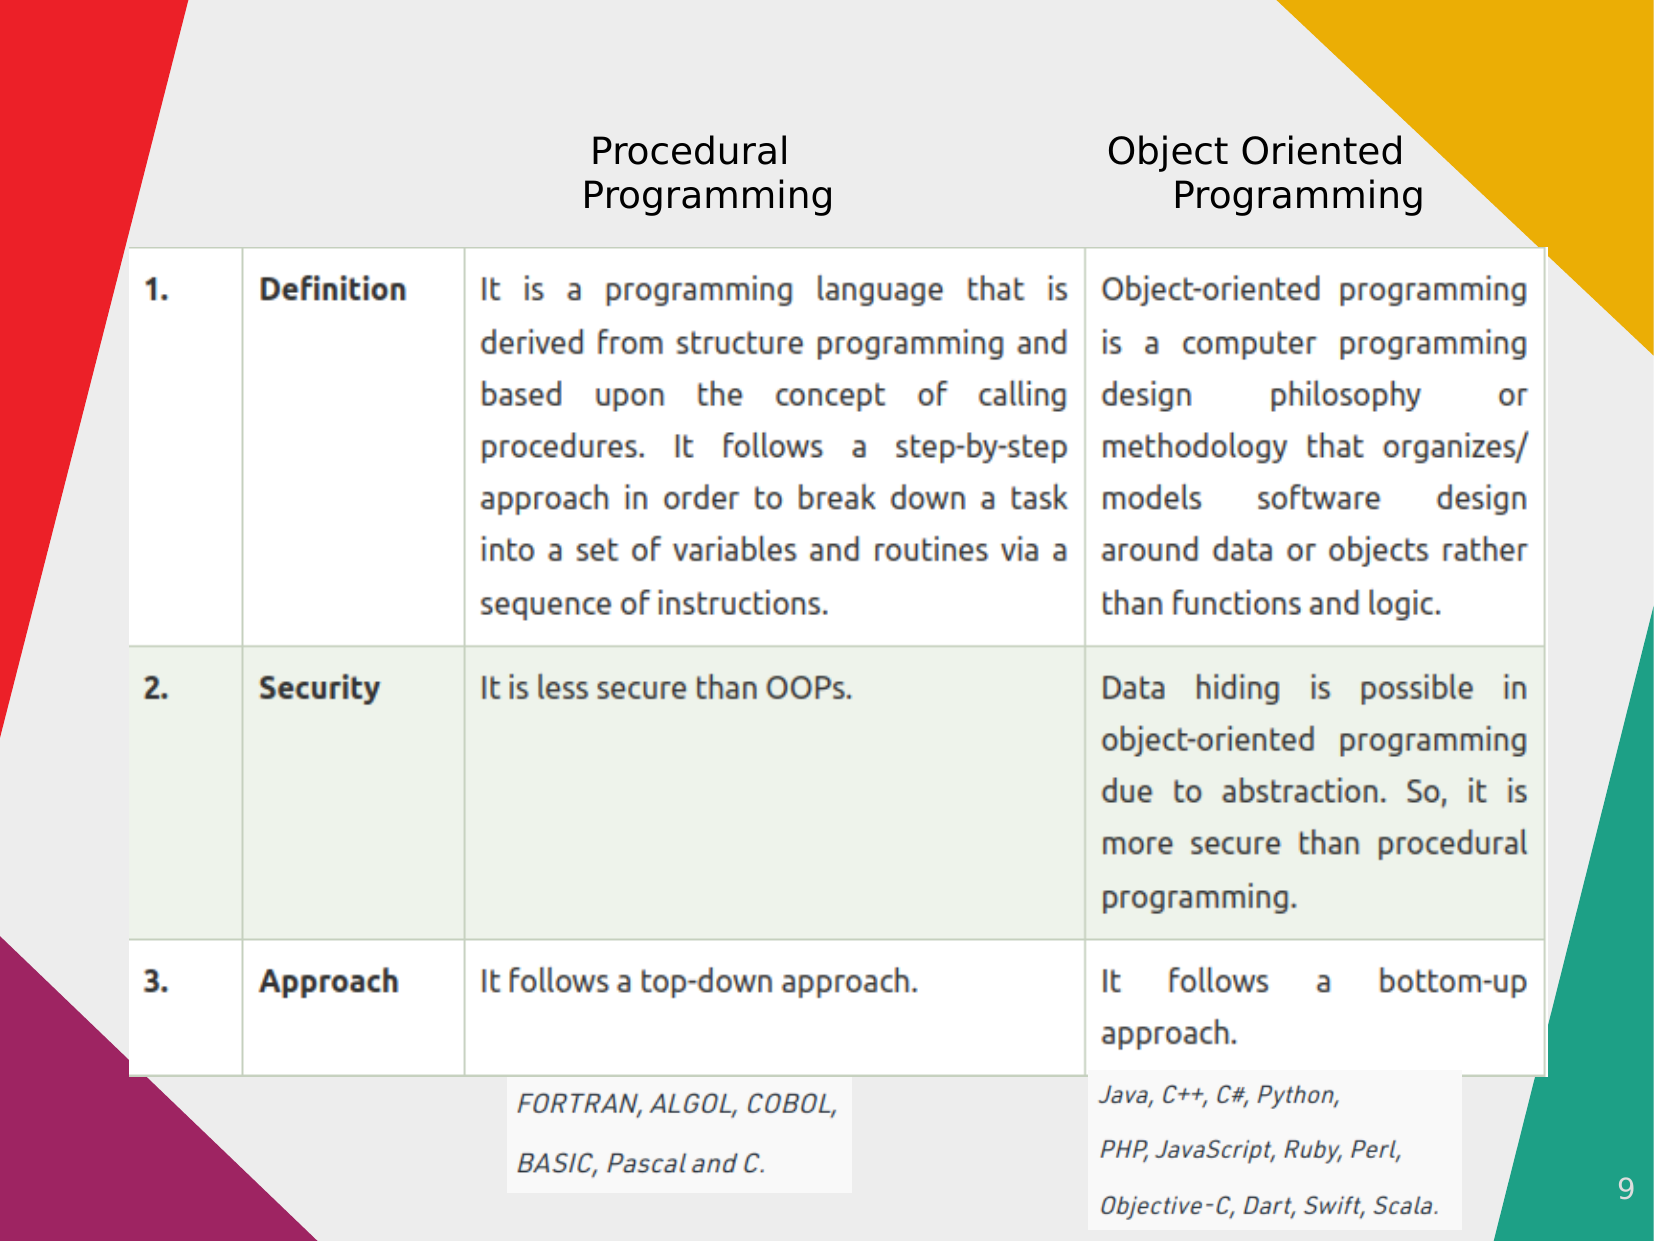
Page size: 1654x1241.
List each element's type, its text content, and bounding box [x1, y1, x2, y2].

text_box Procedural Object Oriented Programming Programming [566, 122, 1440, 225]
picture [129, 247, 1548, 1230]
